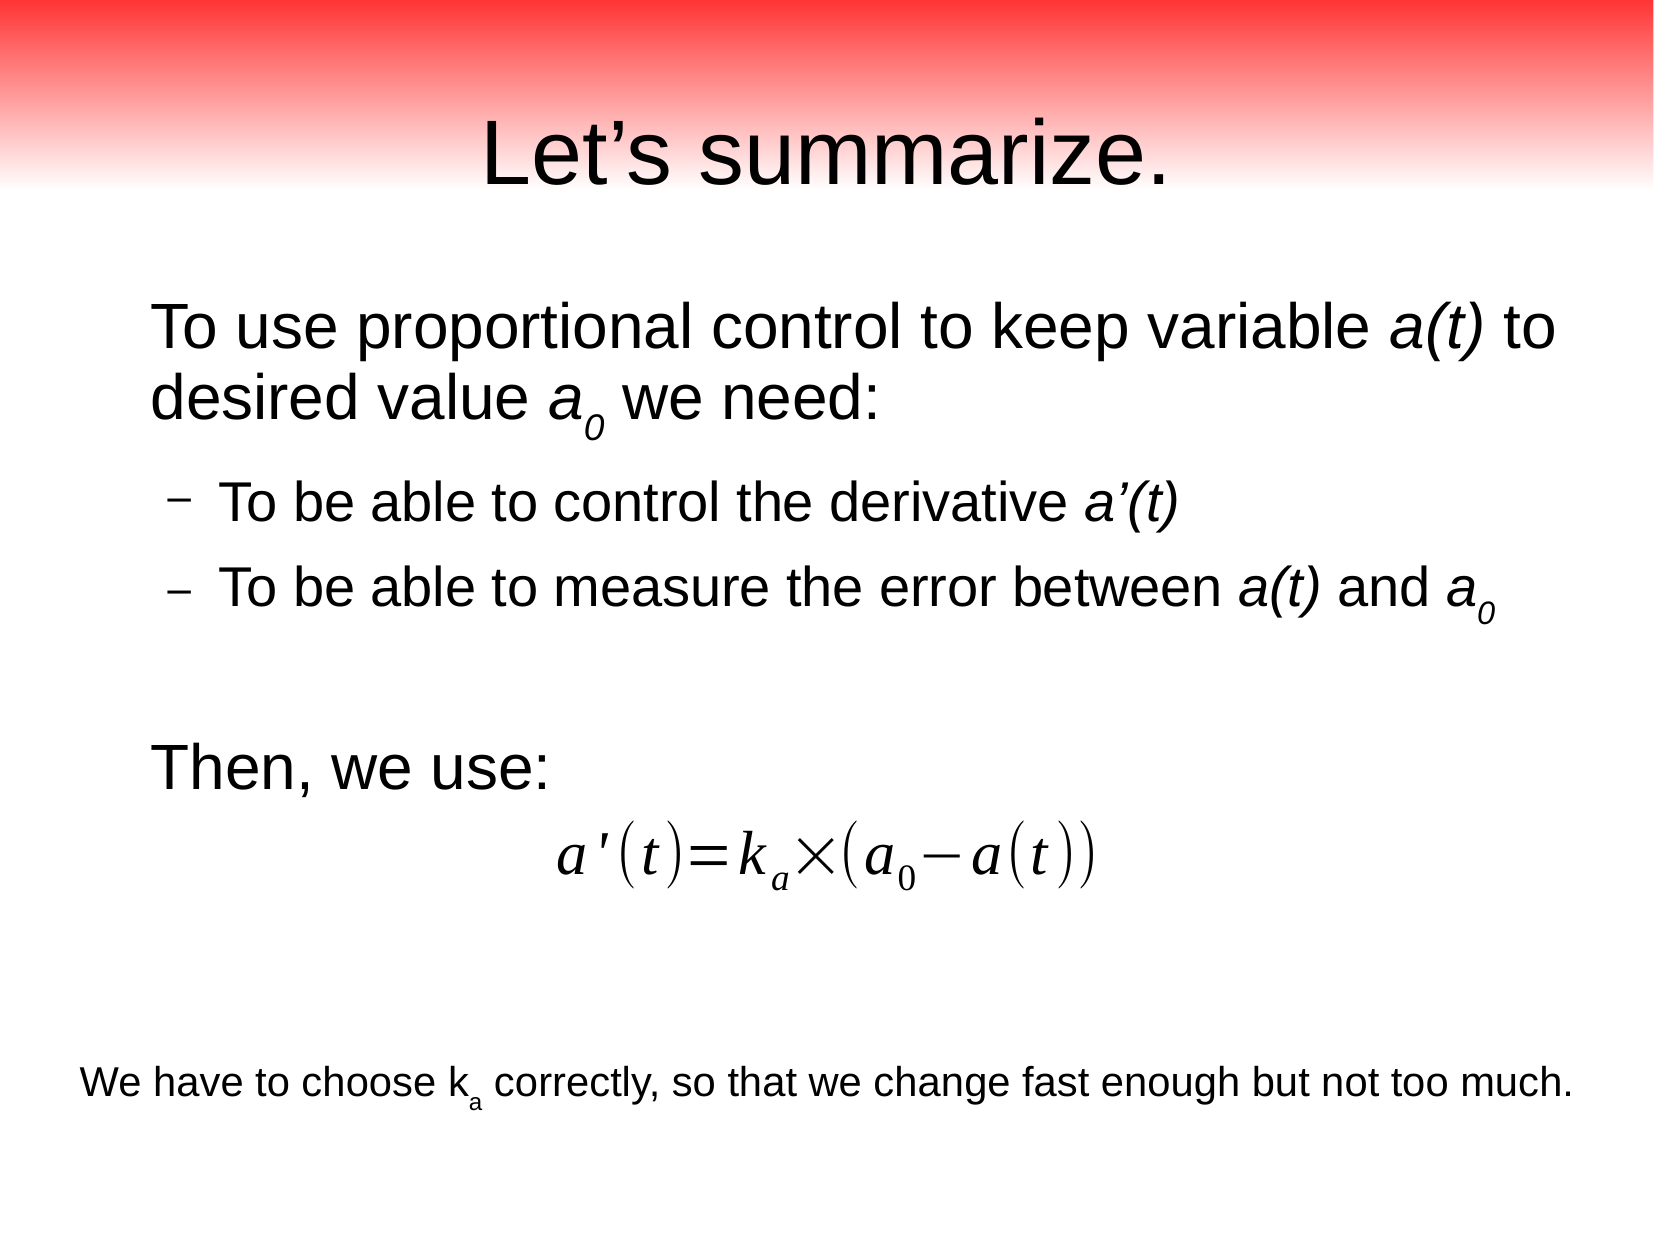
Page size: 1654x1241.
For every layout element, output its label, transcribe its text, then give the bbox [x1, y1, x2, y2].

list To use proportional control to keep variable a(t) to desired value a0 we need: To be able to control the derivative a’(t) To be able to measure the error between a(t) and a0 Then, we use: [82, 290, 1571, 1010]
text_box We have to choose ka correctly, so that we change fast enough but not too much. [64, 1051, 1590, 1123]
title Let’s summarize. [82, 49, 1571, 257]
text_box [0, 0, 1654, 189]
chart [549, 818, 1105, 898]
